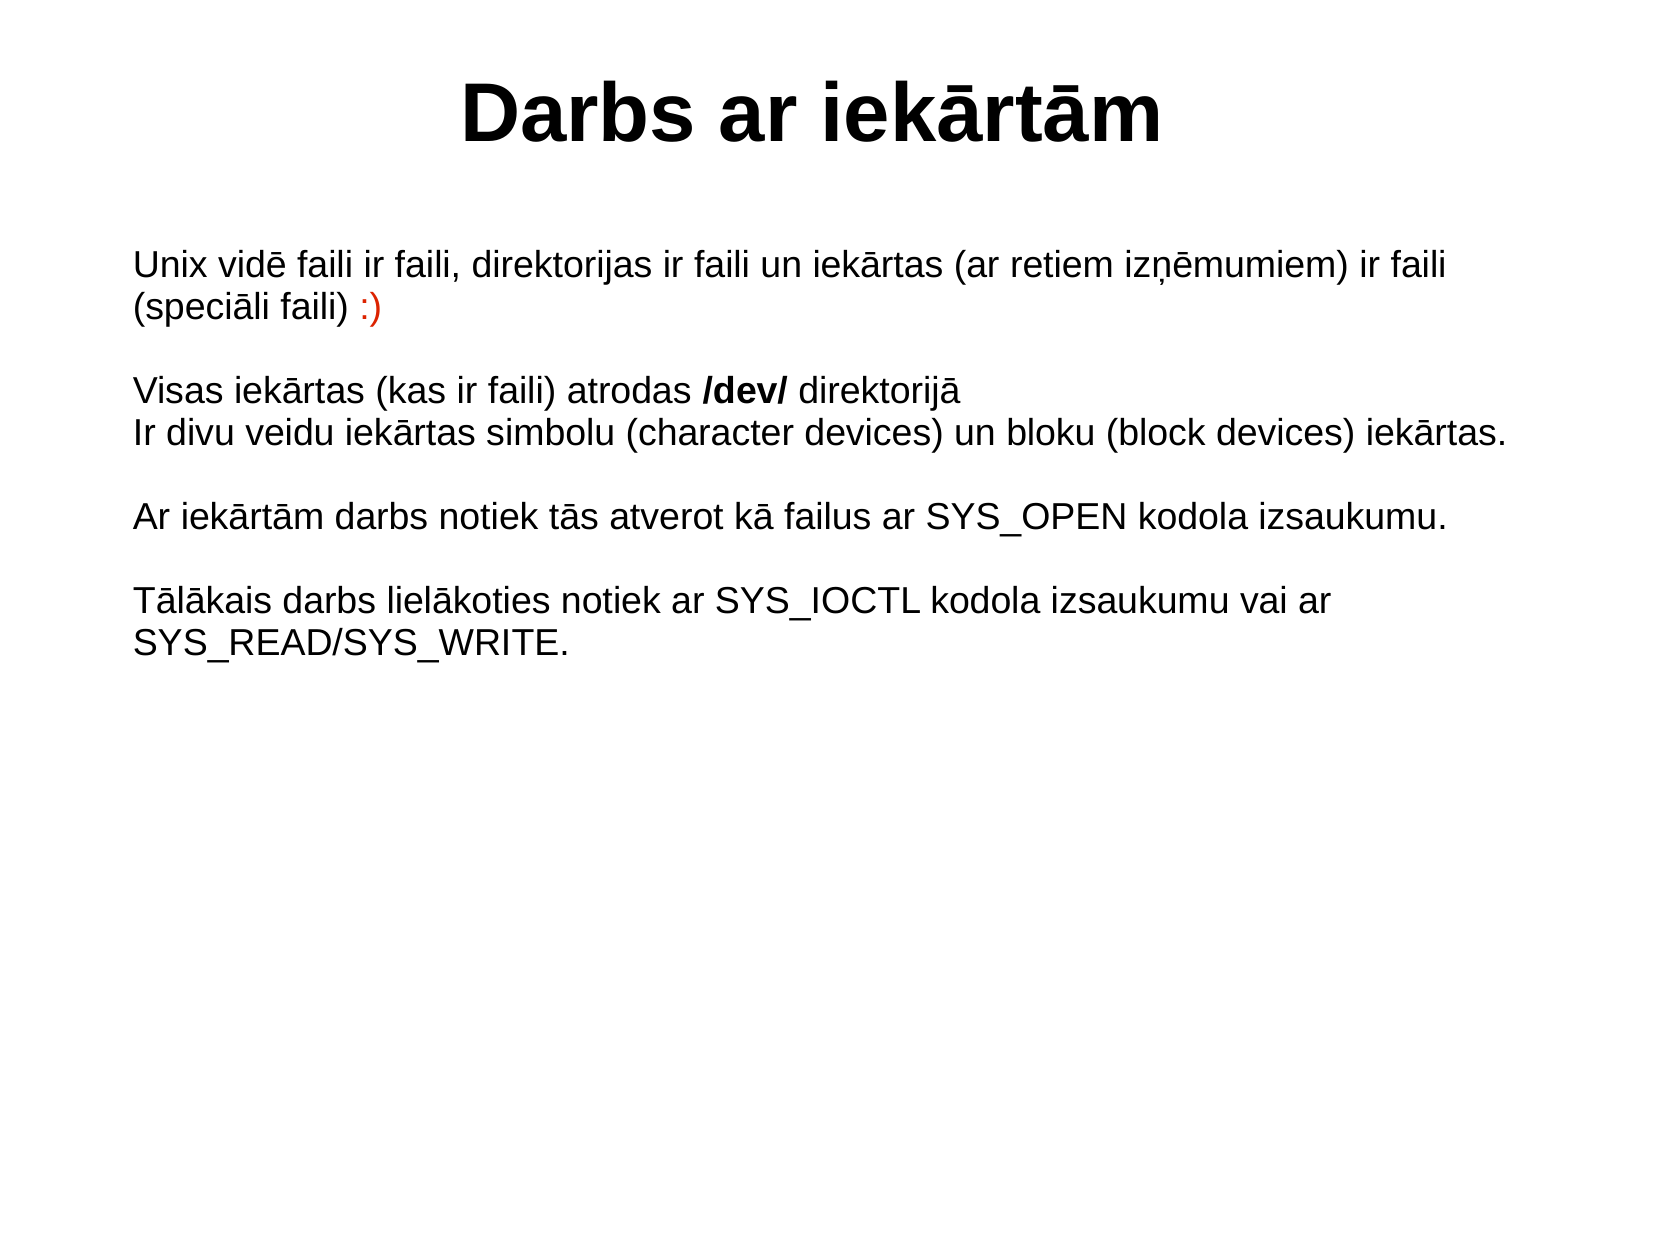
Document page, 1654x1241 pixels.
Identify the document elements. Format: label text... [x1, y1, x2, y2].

text_box Unix vidē faili ir faili, direktorijas ir faili un iekārtas (ar retiem izņēmumiem) ir faili (speciāli faili) :) Visas iekārtas (kas ir faili) atrodas /dev/ direktorijā Ir divu veidu iekārtas simbolu (character devices) un bloku (block devices) iekārtas. Ar iekārtām darbs notiek tās atverot kā failus ar SYS_OPEN kodola izsaukumu. Tālākais darbs lielākoties notiek ar SYS_IOCTL kodola izsaukumu vai ar SYS_READ/SYS_WRITE. [118, 236, 1565, 671]
text_box Darbs ar iekārtām [88, 59, 1536, 167]
